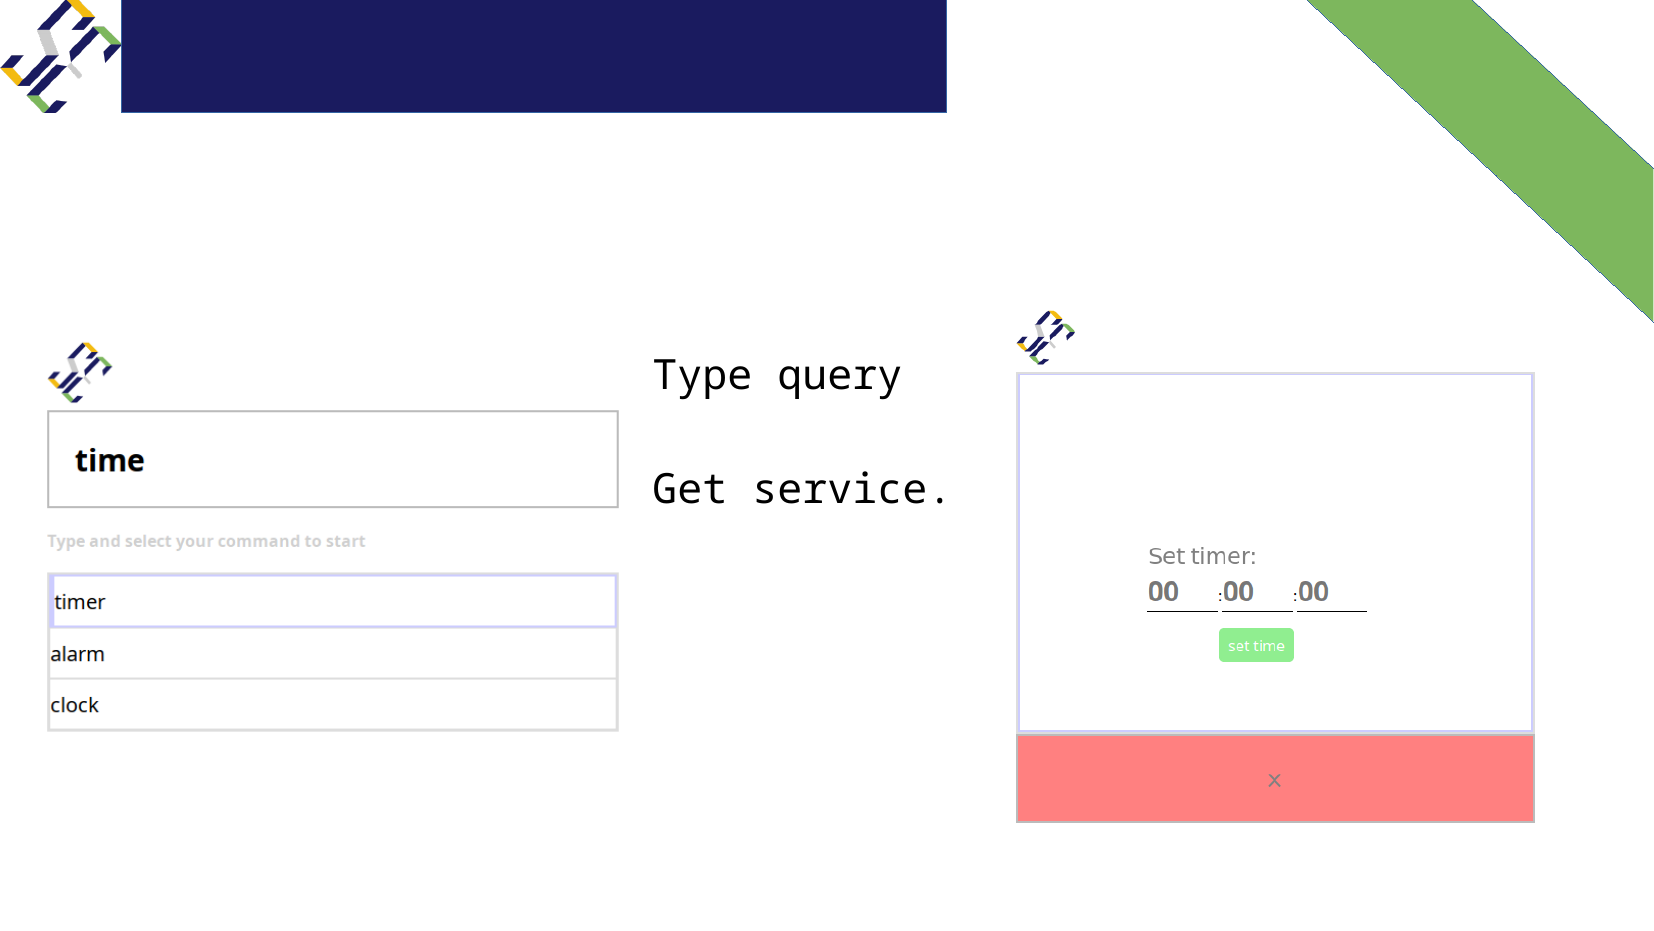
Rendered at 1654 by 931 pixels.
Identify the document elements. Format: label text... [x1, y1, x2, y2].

text_box Type query Get service. [637, 337, 976, 524]
text_box [1307, 0, 1654, 323]
picture [37, 299, 630, 751]
picture [0, 0, 121, 113]
picture [1012, 299, 1538, 826]
text_box [121, 0, 947, 113]
